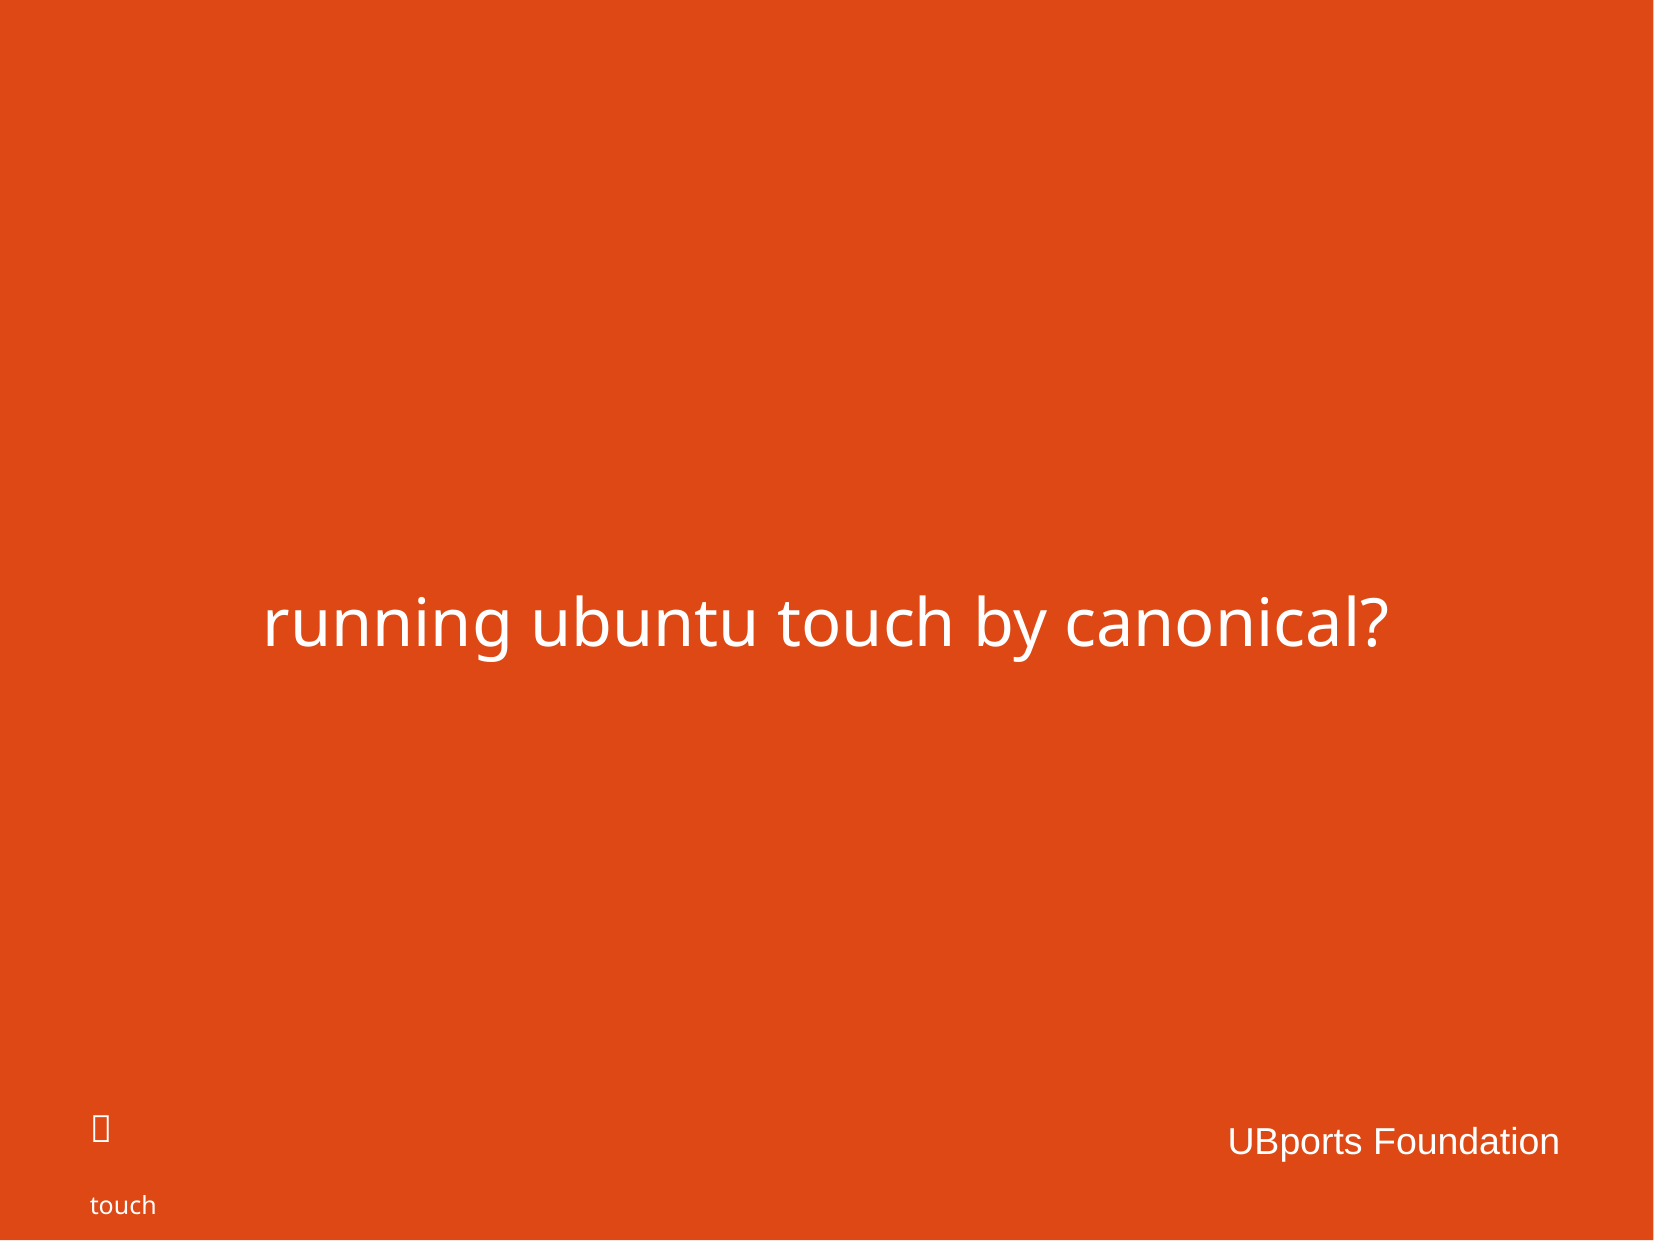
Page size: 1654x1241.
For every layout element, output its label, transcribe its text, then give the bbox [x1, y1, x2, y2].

subtitle running ubuntu touch by canonical? [82, 569, 1571, 671]
